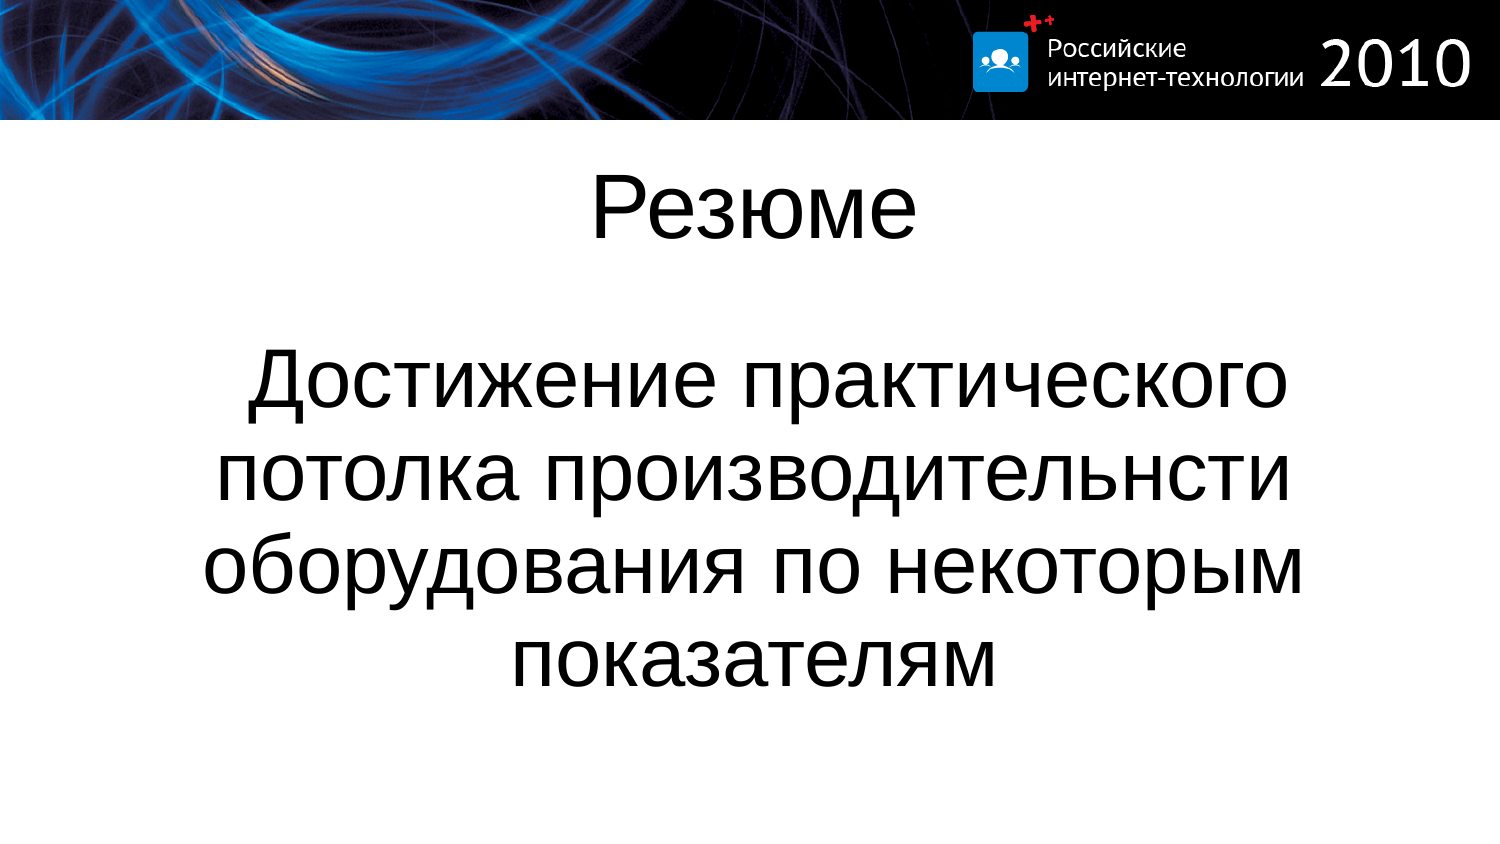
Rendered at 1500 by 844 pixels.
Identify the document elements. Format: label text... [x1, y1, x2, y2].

title Резюме [79, 149, 1430, 264]
subtitle Достижение практического потолка производительнсти оборудования по некоторым показателям [79, 272, 1430, 765]
picture [0, 0, 1500, 120]
